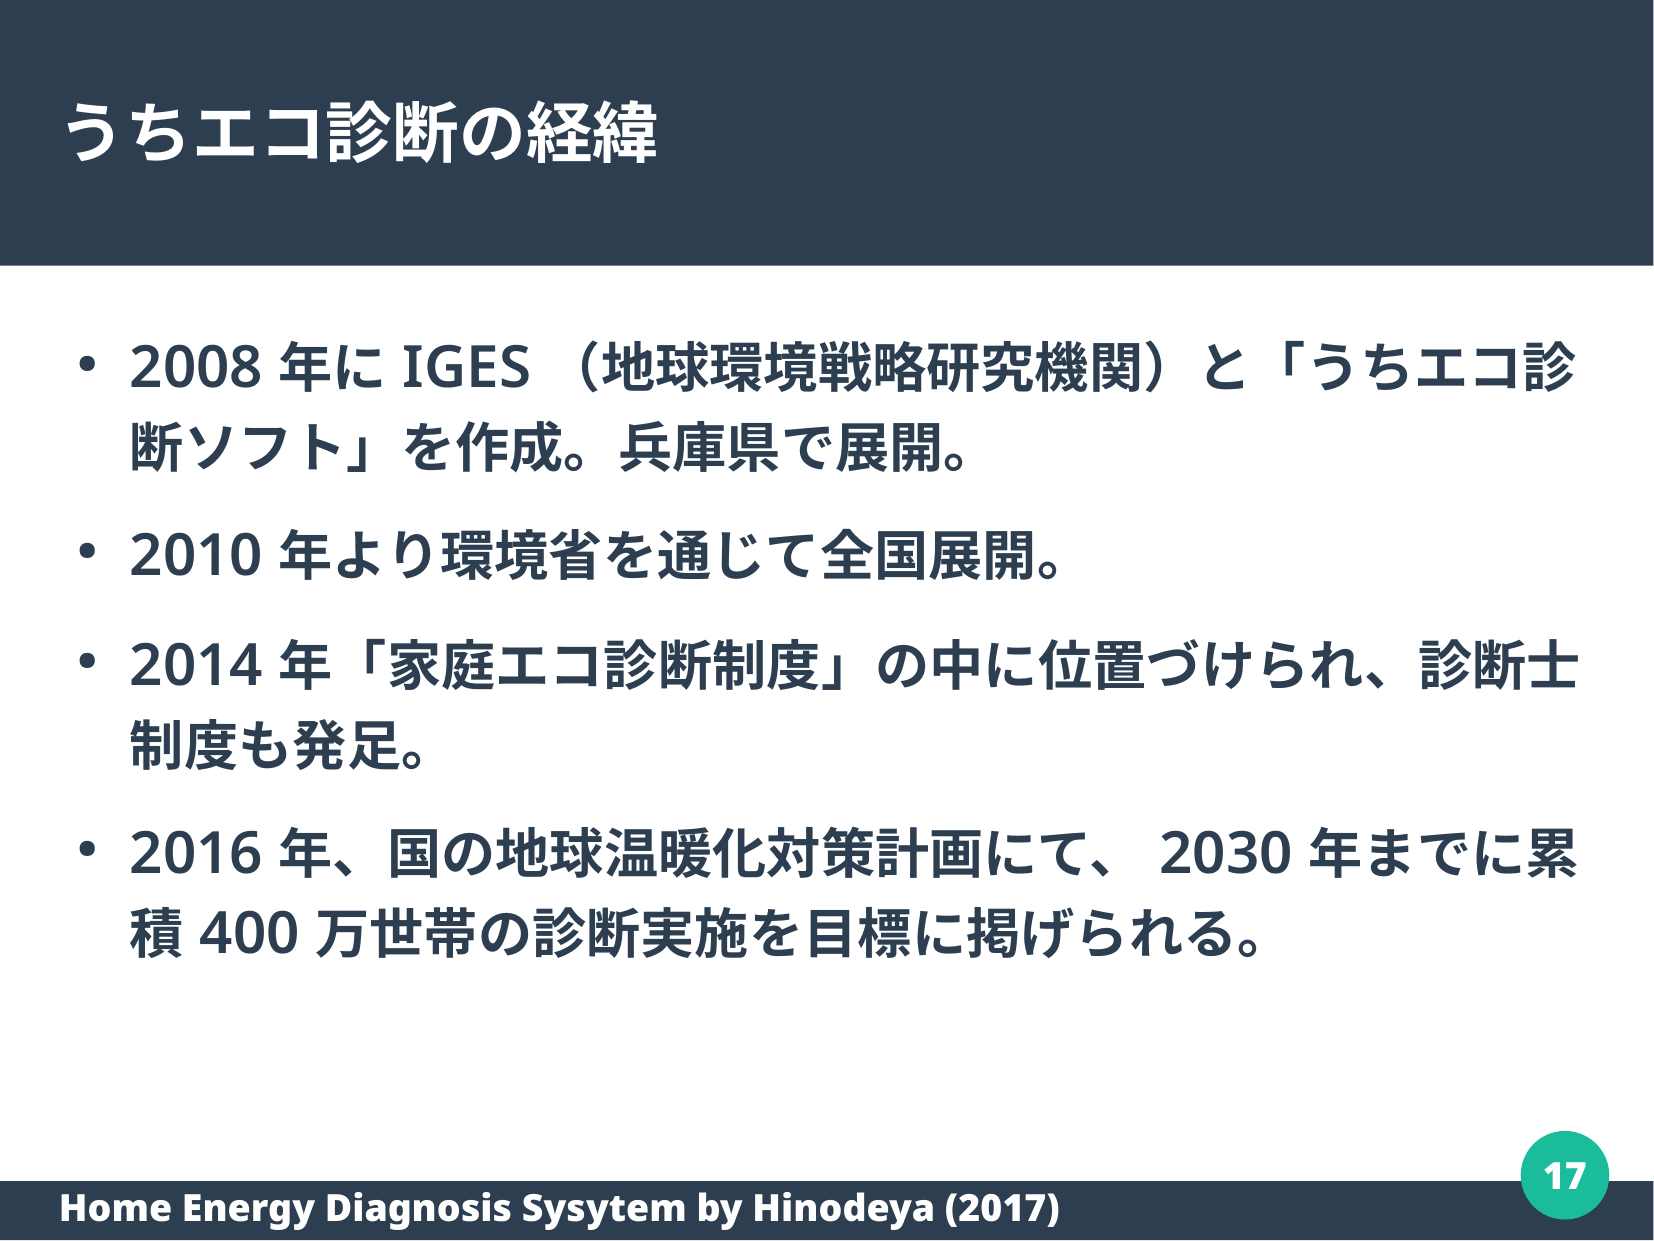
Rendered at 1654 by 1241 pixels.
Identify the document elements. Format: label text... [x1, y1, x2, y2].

title うちエコ診断の経緯 [59, 49, 1595, 207]
list 2008年にIGES（地球環境戦略研究機関）と「うちエコ診断ソフト」を作成。兵庫県で展開。 2010年より環境省を通じて全国展開。 2014年「家庭エコ診断制度」の中に位置づけられ、診断士制度も発足。 2016年、国の地球温暖化対策計画にて、2030年までに累積400万世帯の診断実施を目標に掲げられる。 [59, 324, 1595, 1152]
